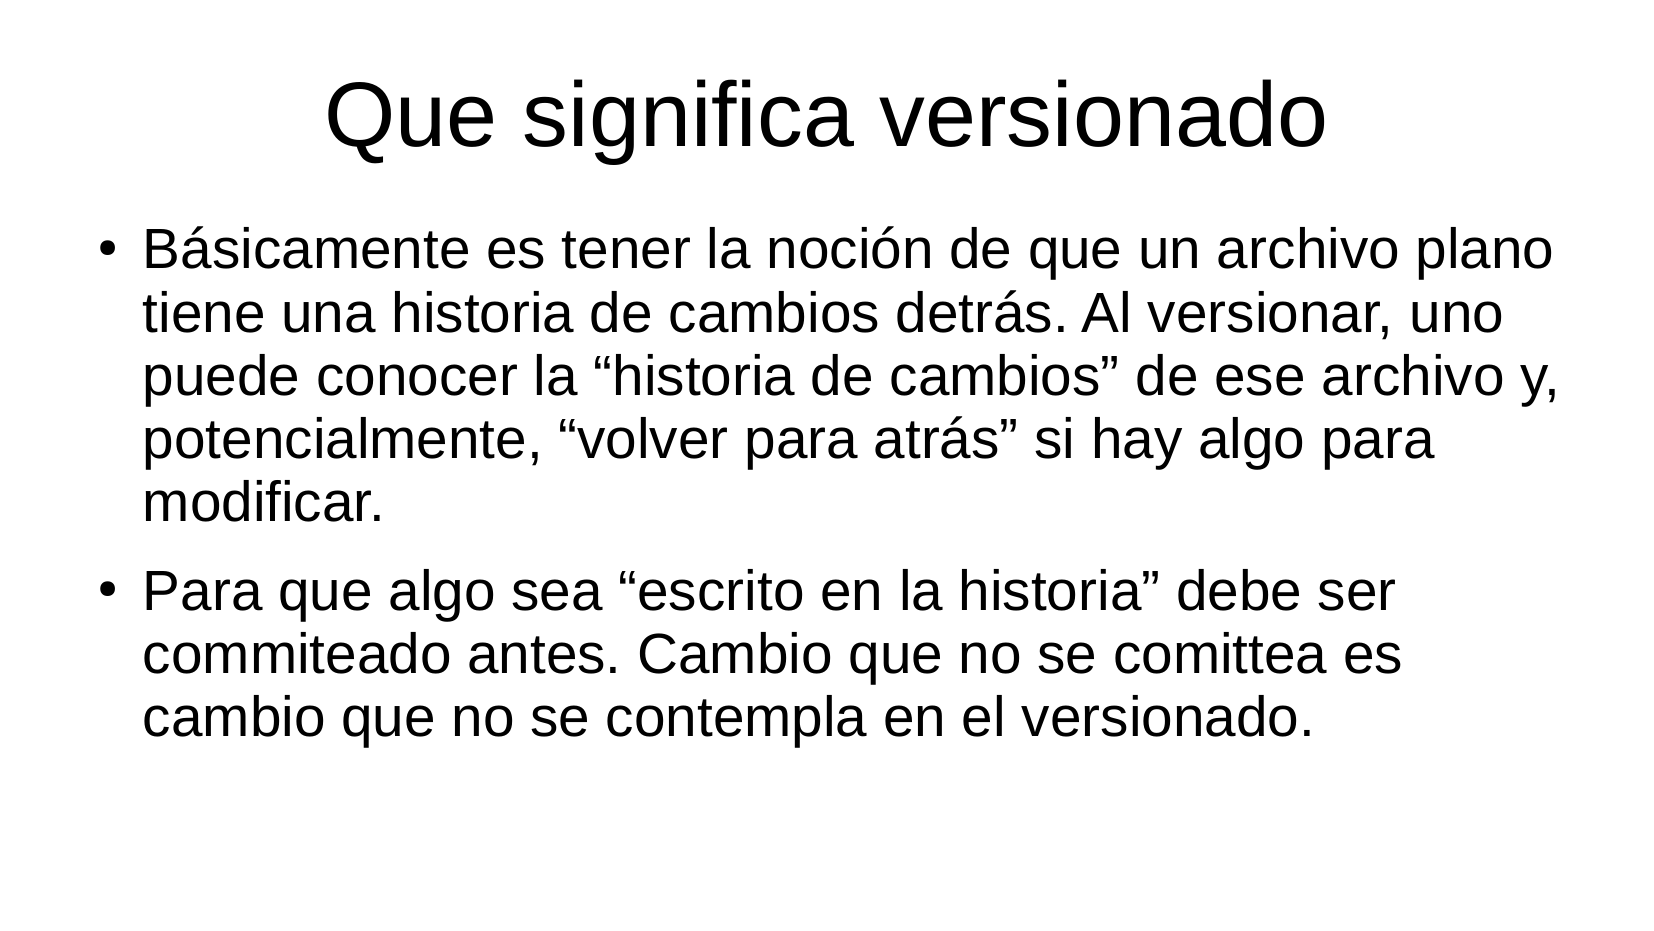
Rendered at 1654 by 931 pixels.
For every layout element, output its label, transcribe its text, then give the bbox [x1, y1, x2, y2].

title Que significa versionado [82, 37, 1571, 193]
list Básicamente es tener la noción de que un archivo plano tiene una historia de cambios detrás. Al versionar, uno puede conocer la “historia de cambios” de ese archivo y, potencialmente, “volver para atrás” si hay algo para modificar. Para que algo sea “escrito en la historia” debe ser commiteado antes. Cambio que no se comittea es cambio que no se contempla en el versionado. [82, 217, 1571, 758]
